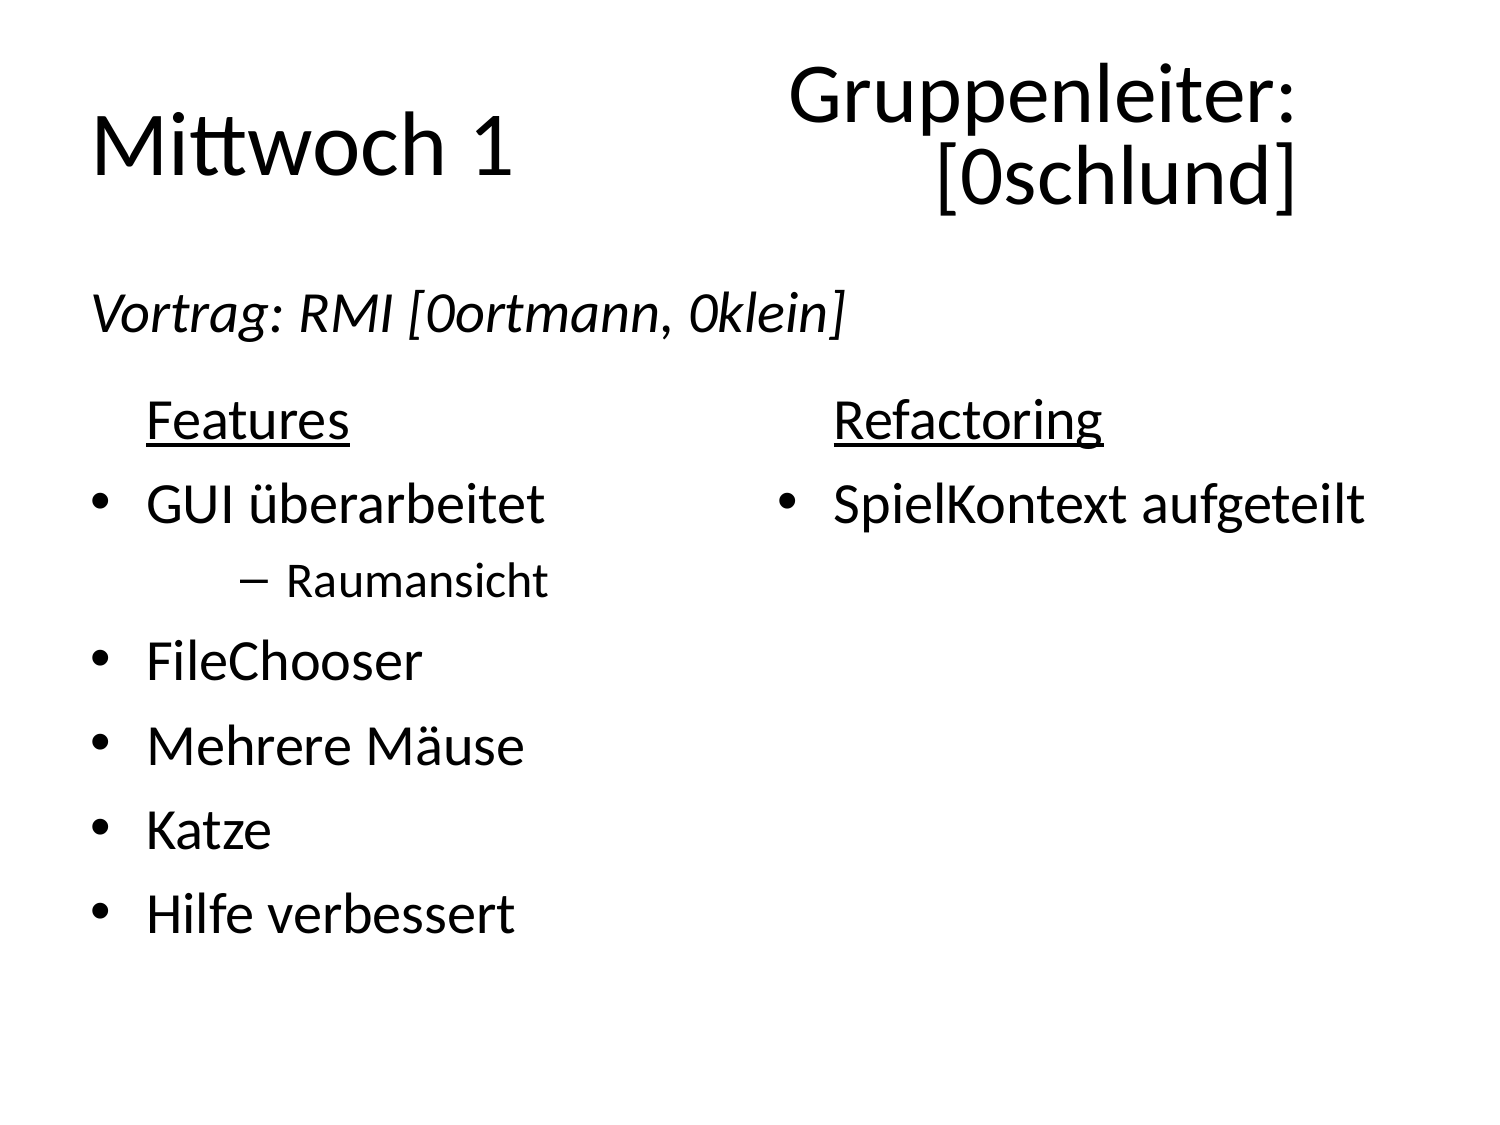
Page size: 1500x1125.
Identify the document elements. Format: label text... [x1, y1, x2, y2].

text_box Gruppenleiter: [0schlund] [773, 44, 1450, 233]
list Refactoring SpielKontext aufgeteilt [762, 373, 1426, 1005]
list Features GUI überarbeitet Raumansicht FileChooser Mehrere Mäuse Katze Hilfe verbessert [75, 373, 738, 1005]
text_box Vortrag: RMI [0ortmann, 0klein] [75, 267, 1426, 353]
title Mittwoch 1 [75, 45, 751, 233]
